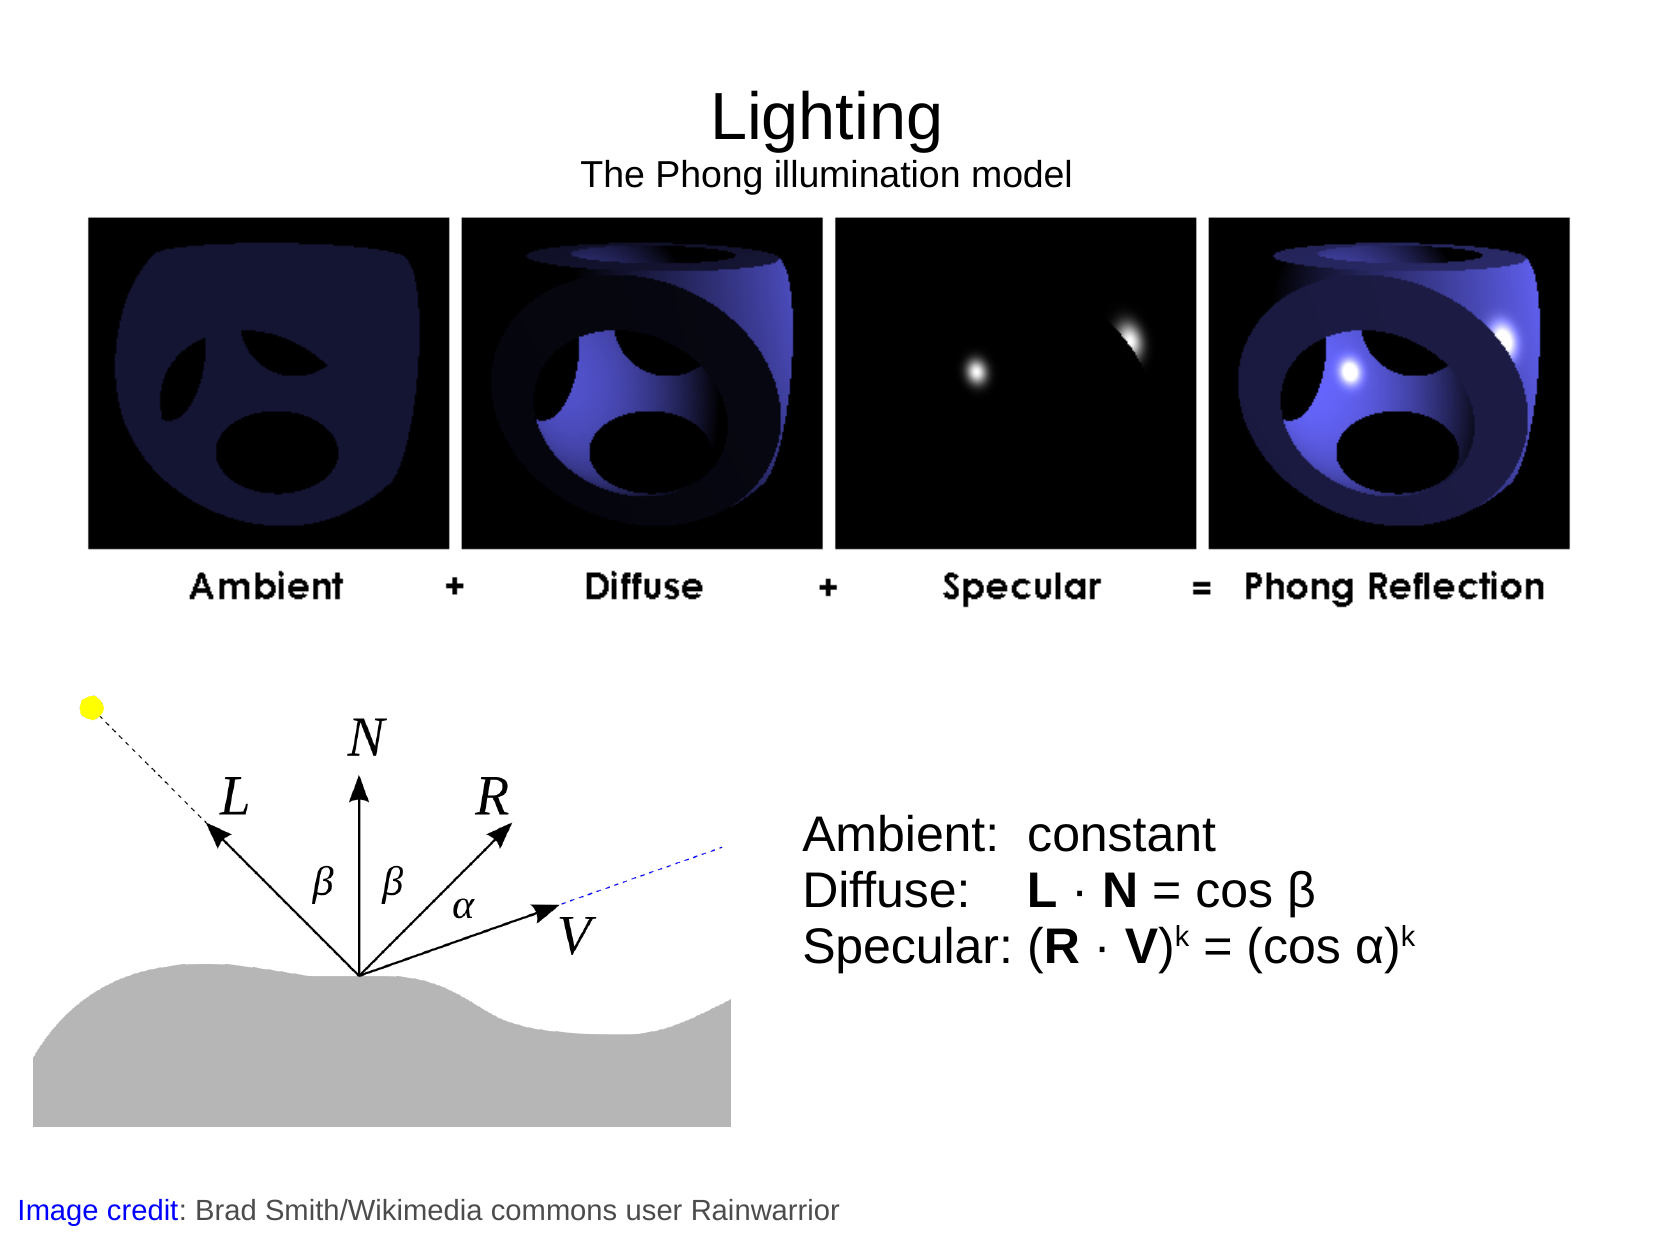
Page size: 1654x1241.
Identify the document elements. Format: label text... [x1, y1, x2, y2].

text_box Ambient: constant Diffuse: L · N = cos β Specular: (R · V)k = (cos α)k [787, 799, 1576, 985]
picture [33, 661, 731, 1127]
text_box Image credit: Brad Smith/Wikimedia commons user Rainwarrior [2, 1186, 1163, 1234]
picture [76, 207, 1581, 627]
subtitle Lighting The Phong illumination model [82, 49, 1571, 207]
